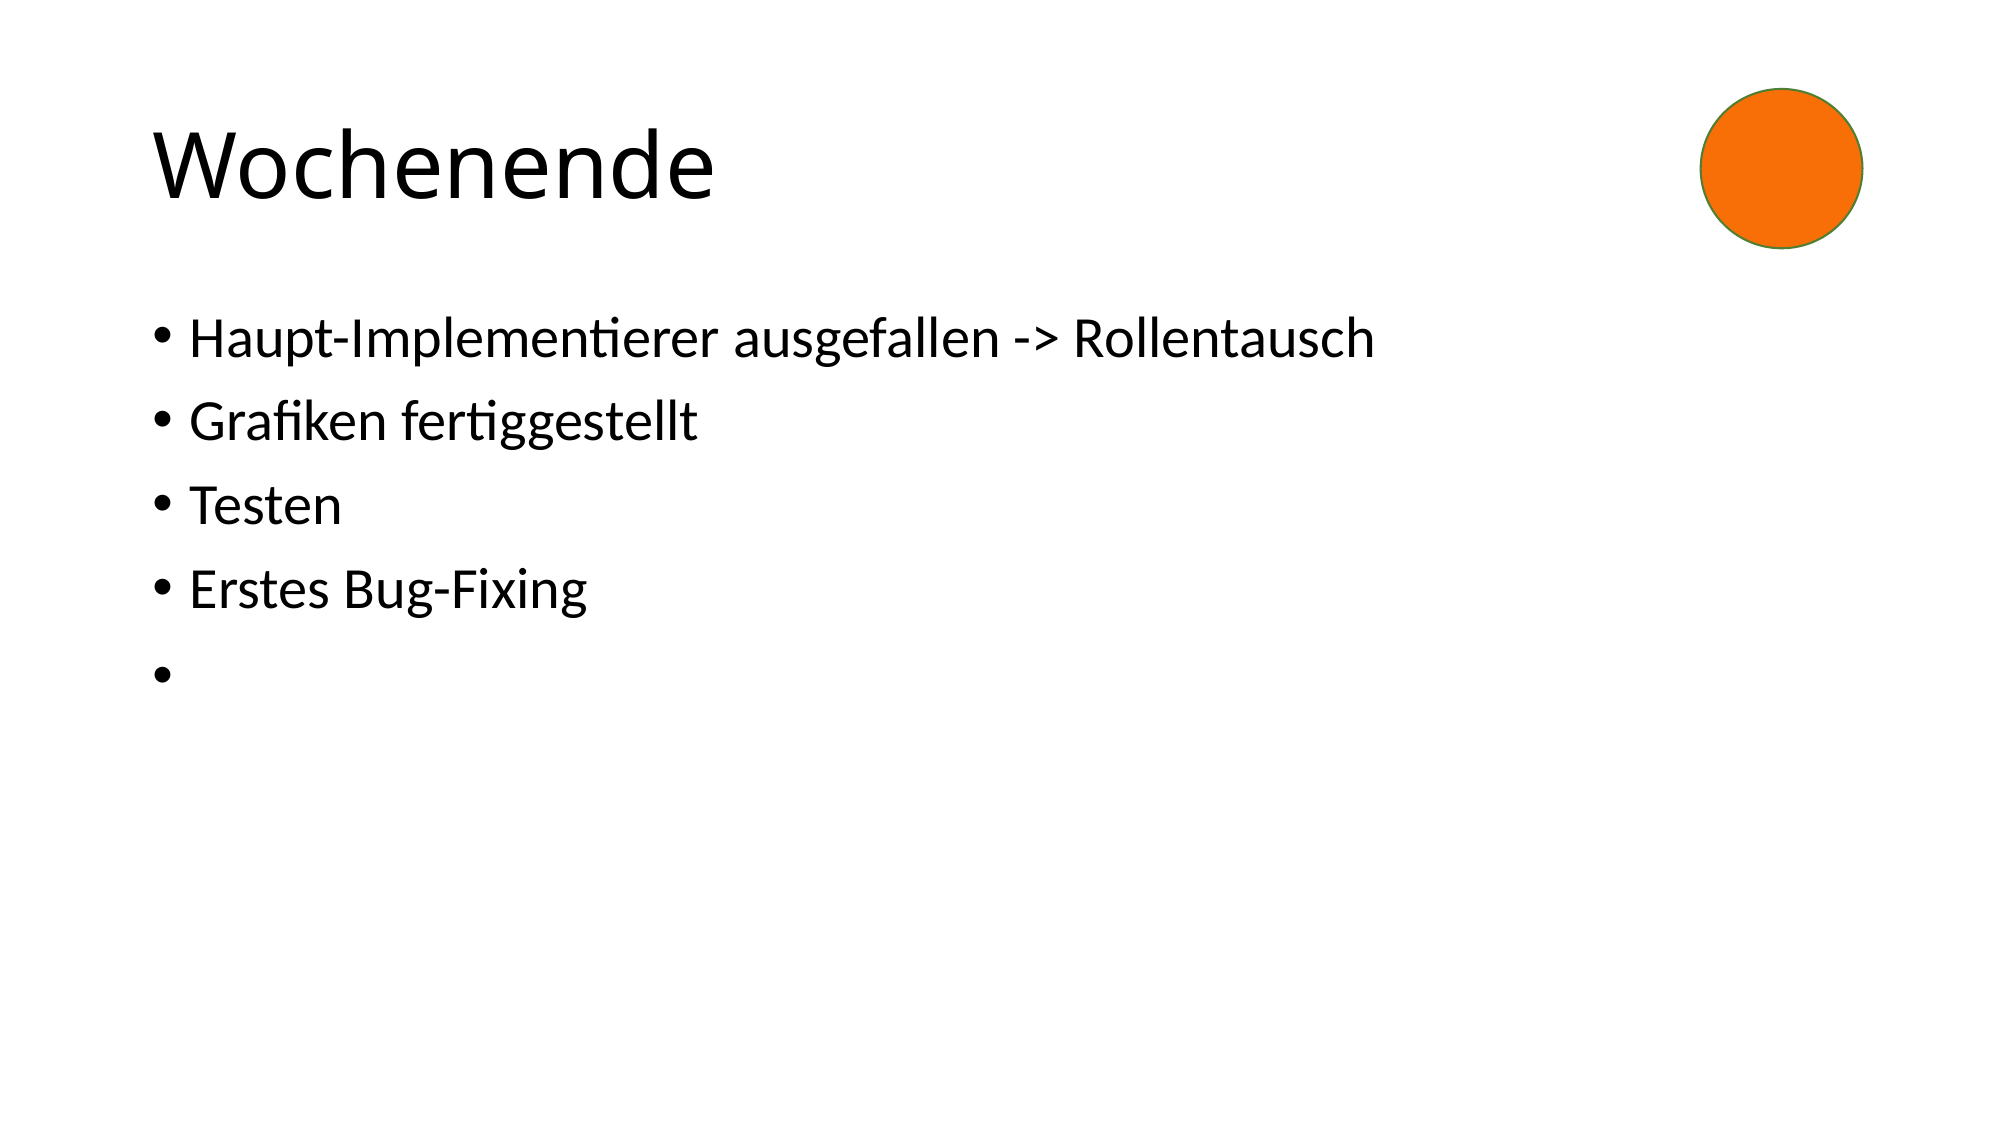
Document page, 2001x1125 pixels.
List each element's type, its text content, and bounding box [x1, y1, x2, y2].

list Haupt-Implementierer ausgefallen -> Rollentausch Grafiken fertiggestellt Testen Erstes Bug-Fixing [137, 299, 1863, 1014]
title Wochenende [137, 59, 1863, 278]
text_box [1700, 88, 1863, 249]
